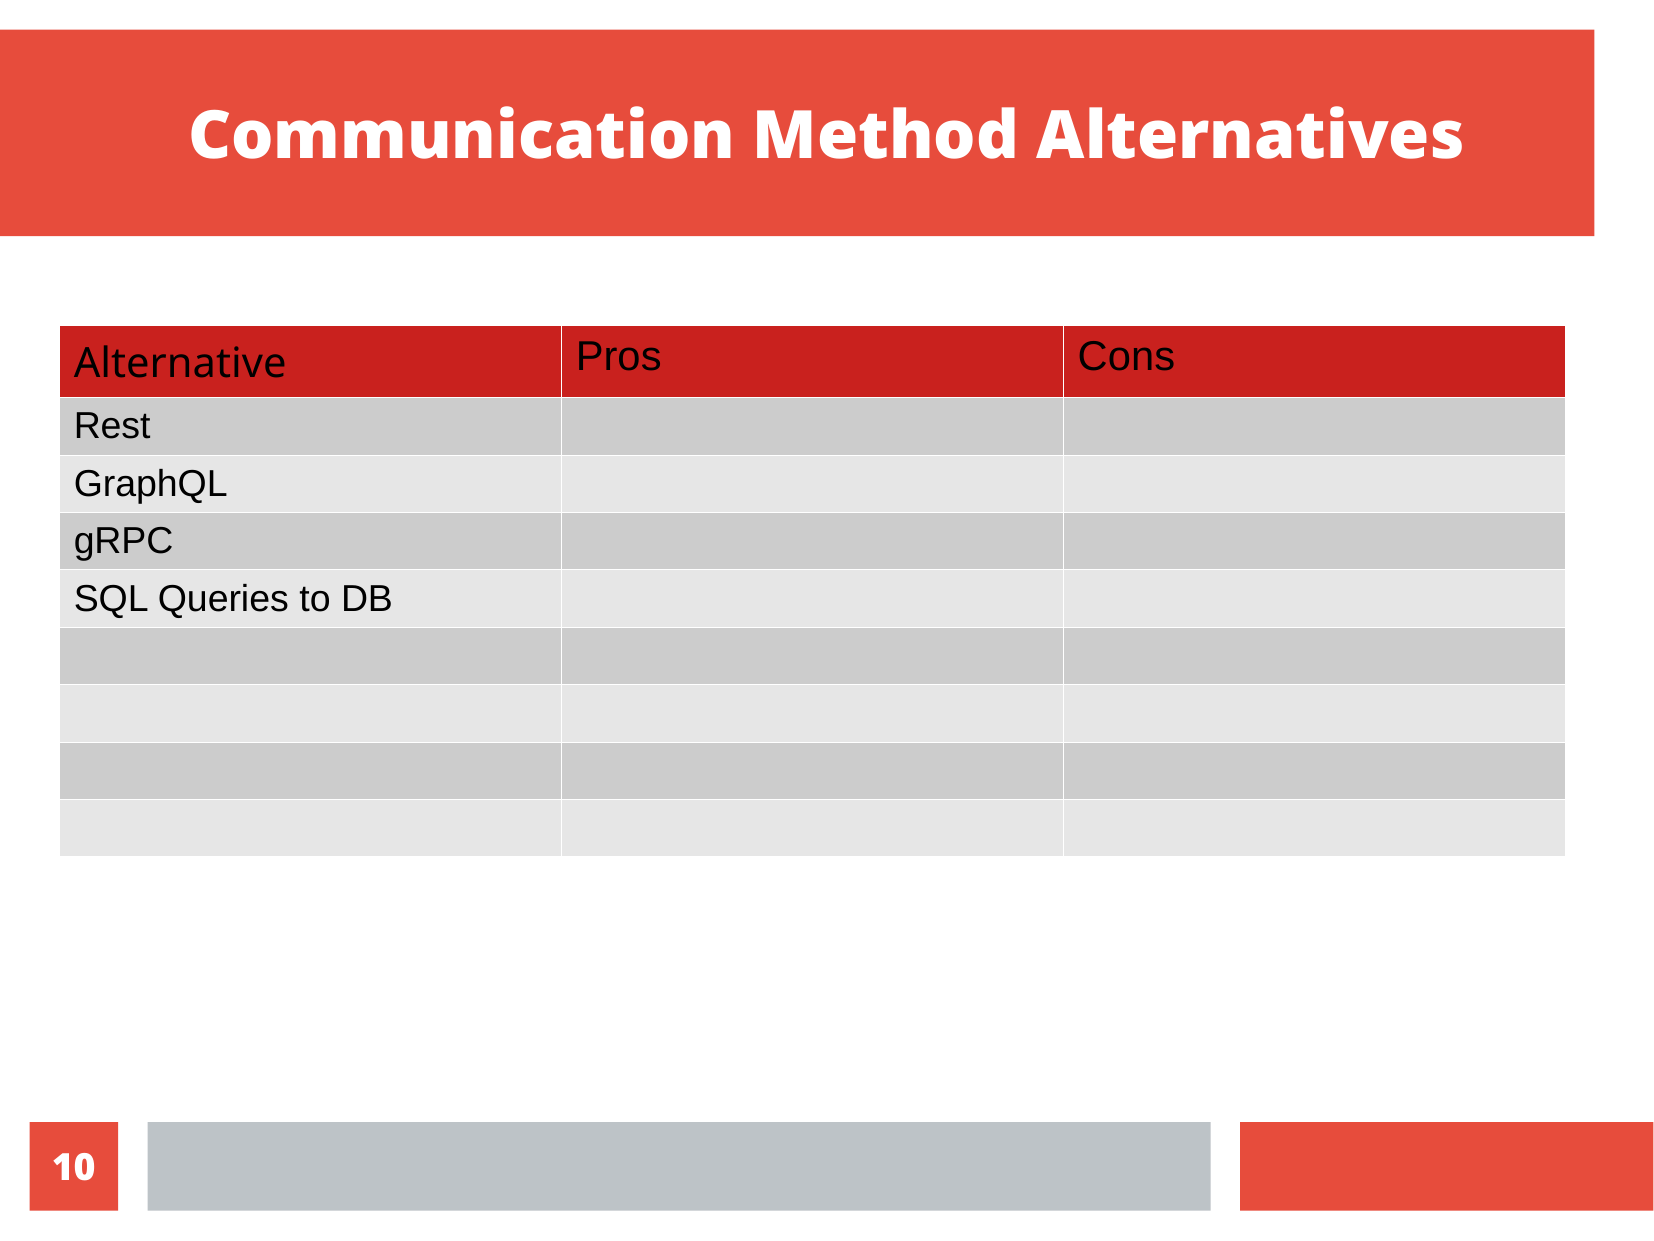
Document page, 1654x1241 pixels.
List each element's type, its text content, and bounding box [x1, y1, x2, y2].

table_header Pros [562, 326, 1063, 397]
table_cell [562, 570, 1063, 627]
title Communication Method Alternatives [59, 59, 1595, 207]
table_cell [562, 513, 1063, 569]
table_cell [60, 800, 561, 856]
table_cell [60, 743, 561, 799]
table_cell [562, 628, 1063, 684]
table_cell [1064, 570, 1565, 627]
table_cell [1064, 743, 1565, 799]
table_cell [562, 456, 1063, 512]
table_cell [1064, 513, 1565, 569]
table_cell [562, 800, 1063, 856]
table_cell [1064, 685, 1565, 742]
table_header Cons [1064, 326, 1565, 397]
table_cell [562, 743, 1063, 799]
table_cell [60, 685, 561, 742]
table_cell gRPC [60, 513, 561, 569]
table_cell [562, 398, 1063, 455]
table_cell [1064, 456, 1565, 512]
table_cell [1064, 628, 1565, 684]
table_cell Rest [60, 398, 561, 455]
table_cell [1064, 398, 1565, 455]
table_cell [562, 685, 1063, 742]
table_cell [60, 628, 561, 684]
table_cell [1064, 800, 1565, 856]
table_cell GraphQL [60, 456, 561, 512]
table_header Alternative [60, 326, 561, 397]
table_cell SQL Queries to DB [60, 570, 561, 627]
